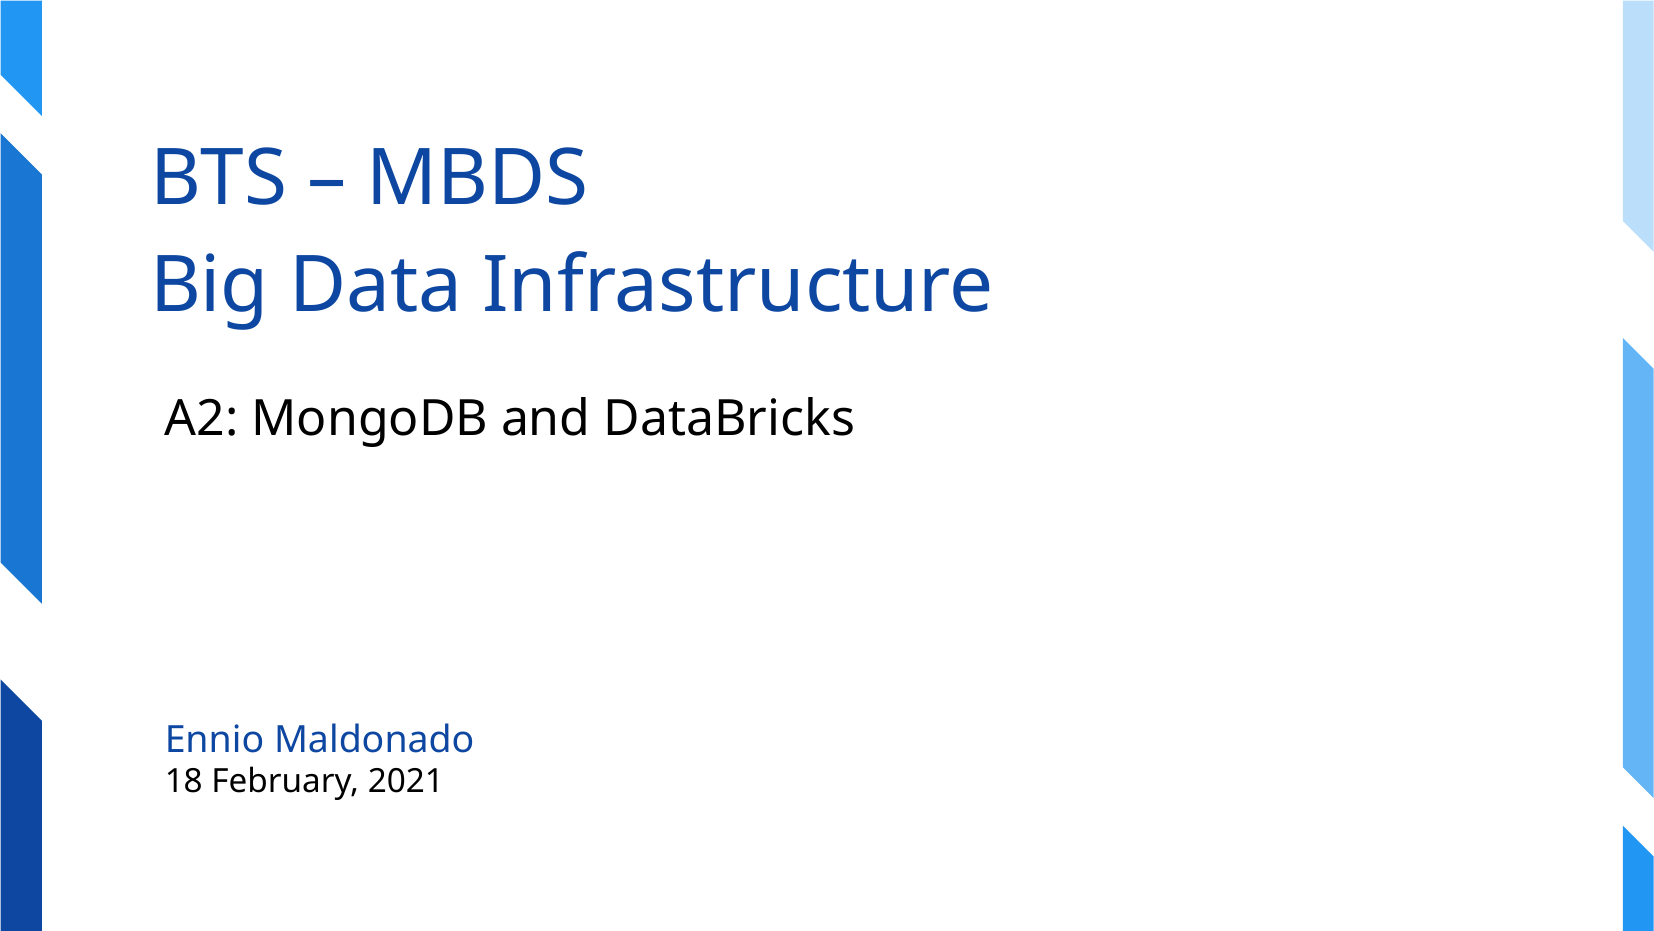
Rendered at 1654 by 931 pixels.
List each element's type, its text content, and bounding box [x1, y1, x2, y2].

text_box Ennio Maldonado [150, 705, 503, 768]
text_box A2: MongoDB and DataBricks [150, 375, 975, 453]
title BTS – MBDS Big Data Infrastructure [150, 136, 1501, 319]
text_box 18 February, 2021 [150, 750, 487, 807]
